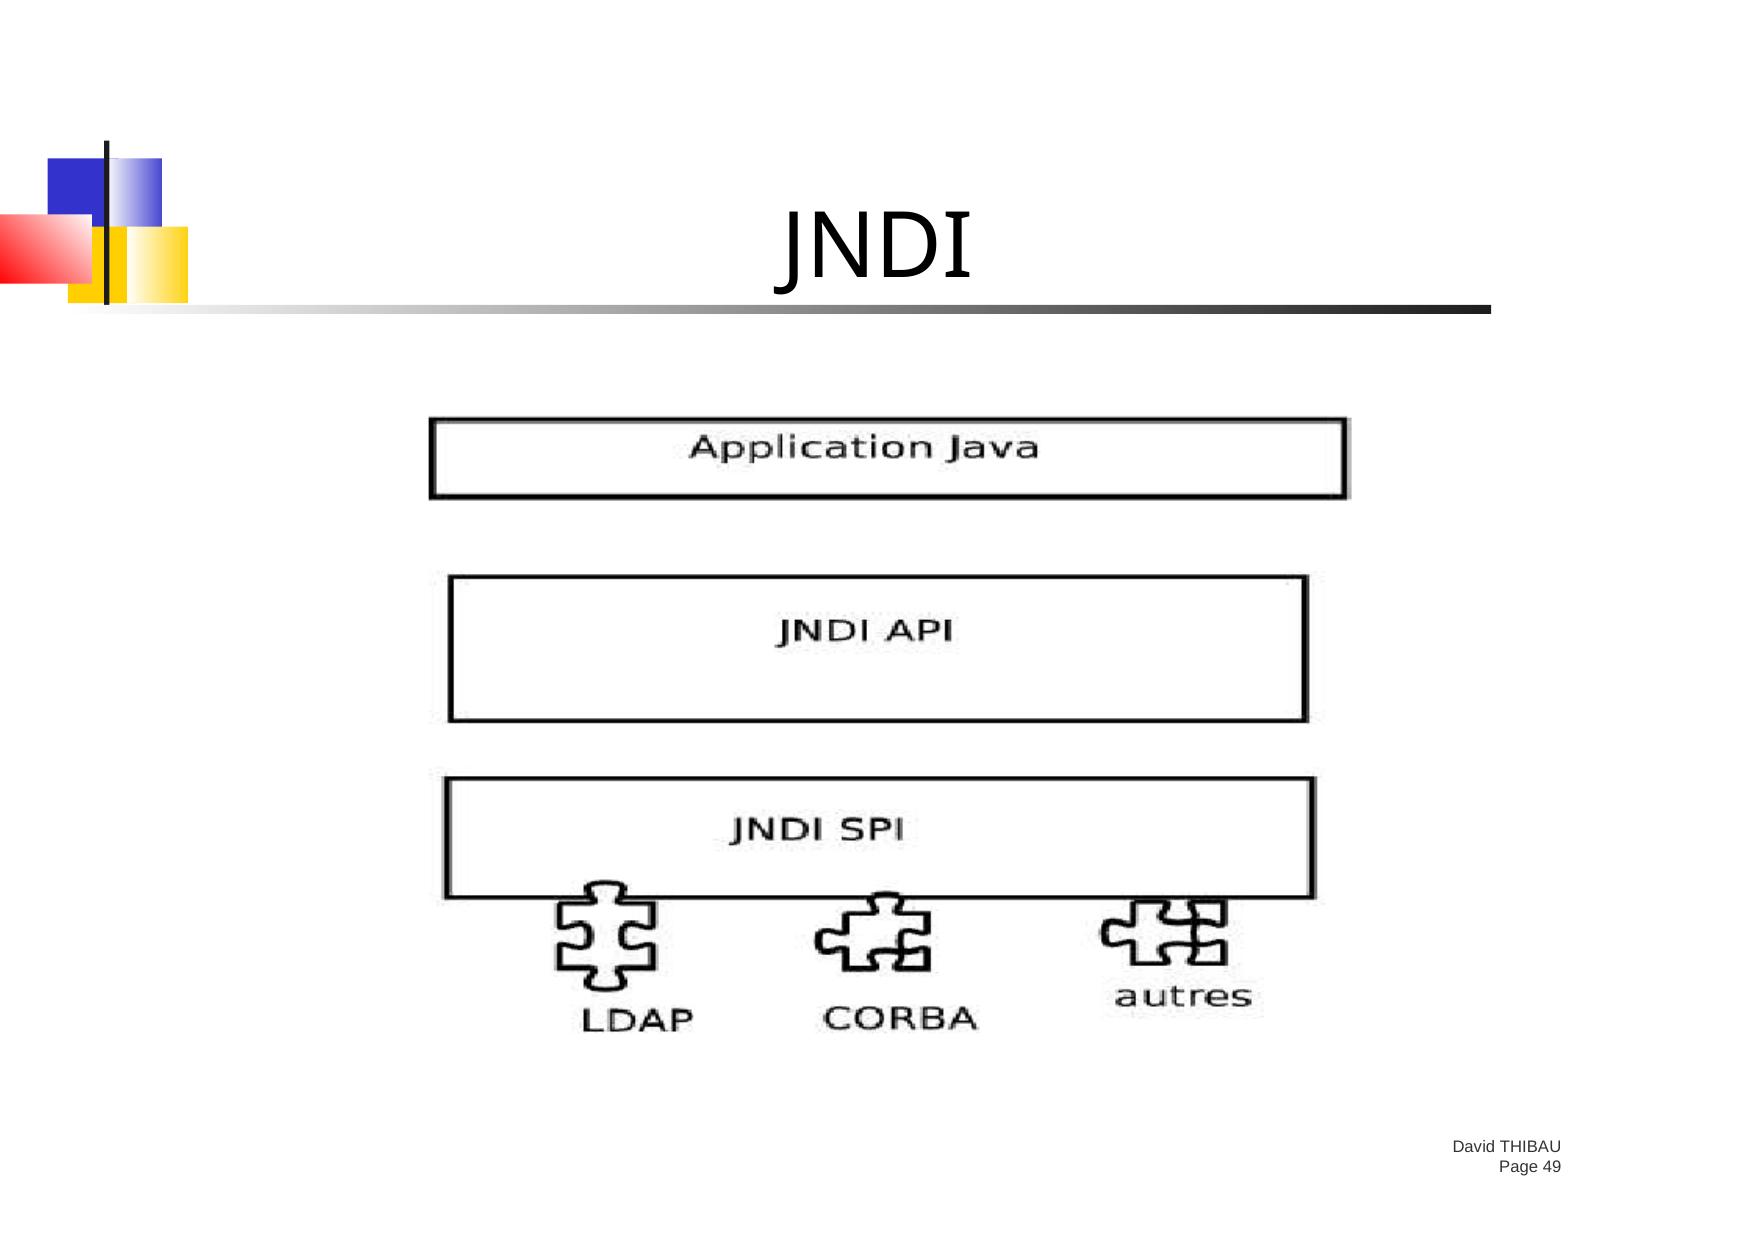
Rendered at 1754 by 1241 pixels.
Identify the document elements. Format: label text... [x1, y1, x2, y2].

picture [404, 407, 1391, 1096]
title JNDI [179, 152, 1577, 340]
